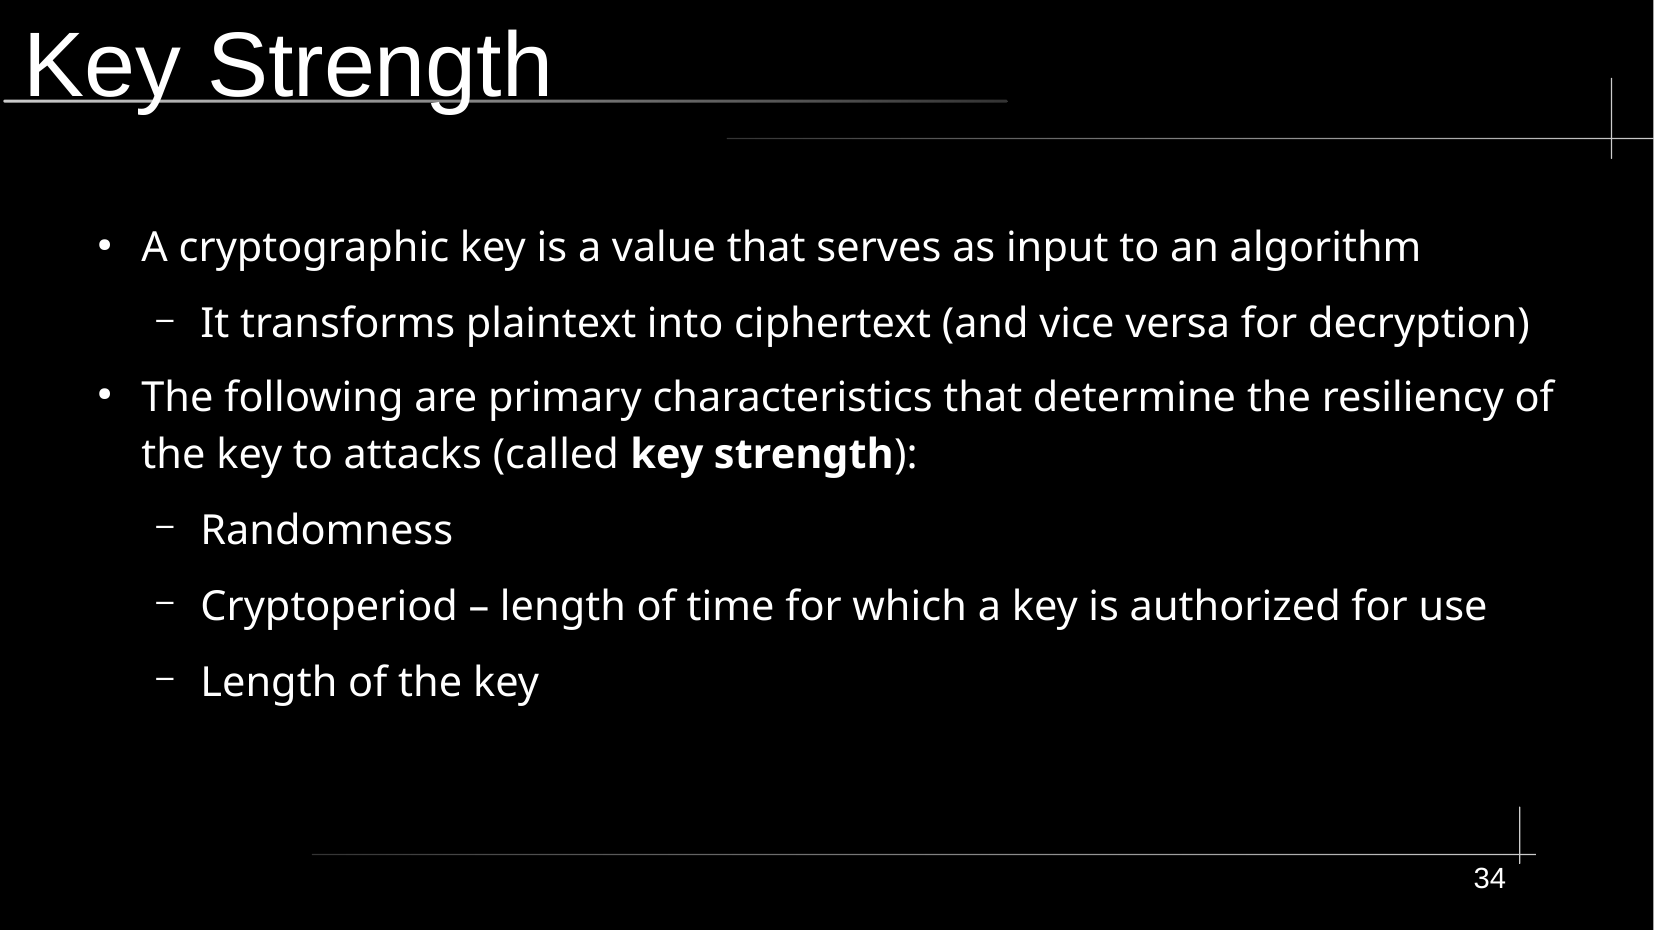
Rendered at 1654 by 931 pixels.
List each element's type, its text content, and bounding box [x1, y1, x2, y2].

list A cryptographic key is a value that serves as input to an algorithm It transforms plaintext into ciphertext (and vice versa for decryption) The following are primary characteristics that determine the resiliency of the key to attacks (called key strength): Randomness Cryptoperiod – length of time for which a key is authorized for use Length of the key [82, 217, 1571, 758]
title Key Strength [23, 11, 1589, 119]
